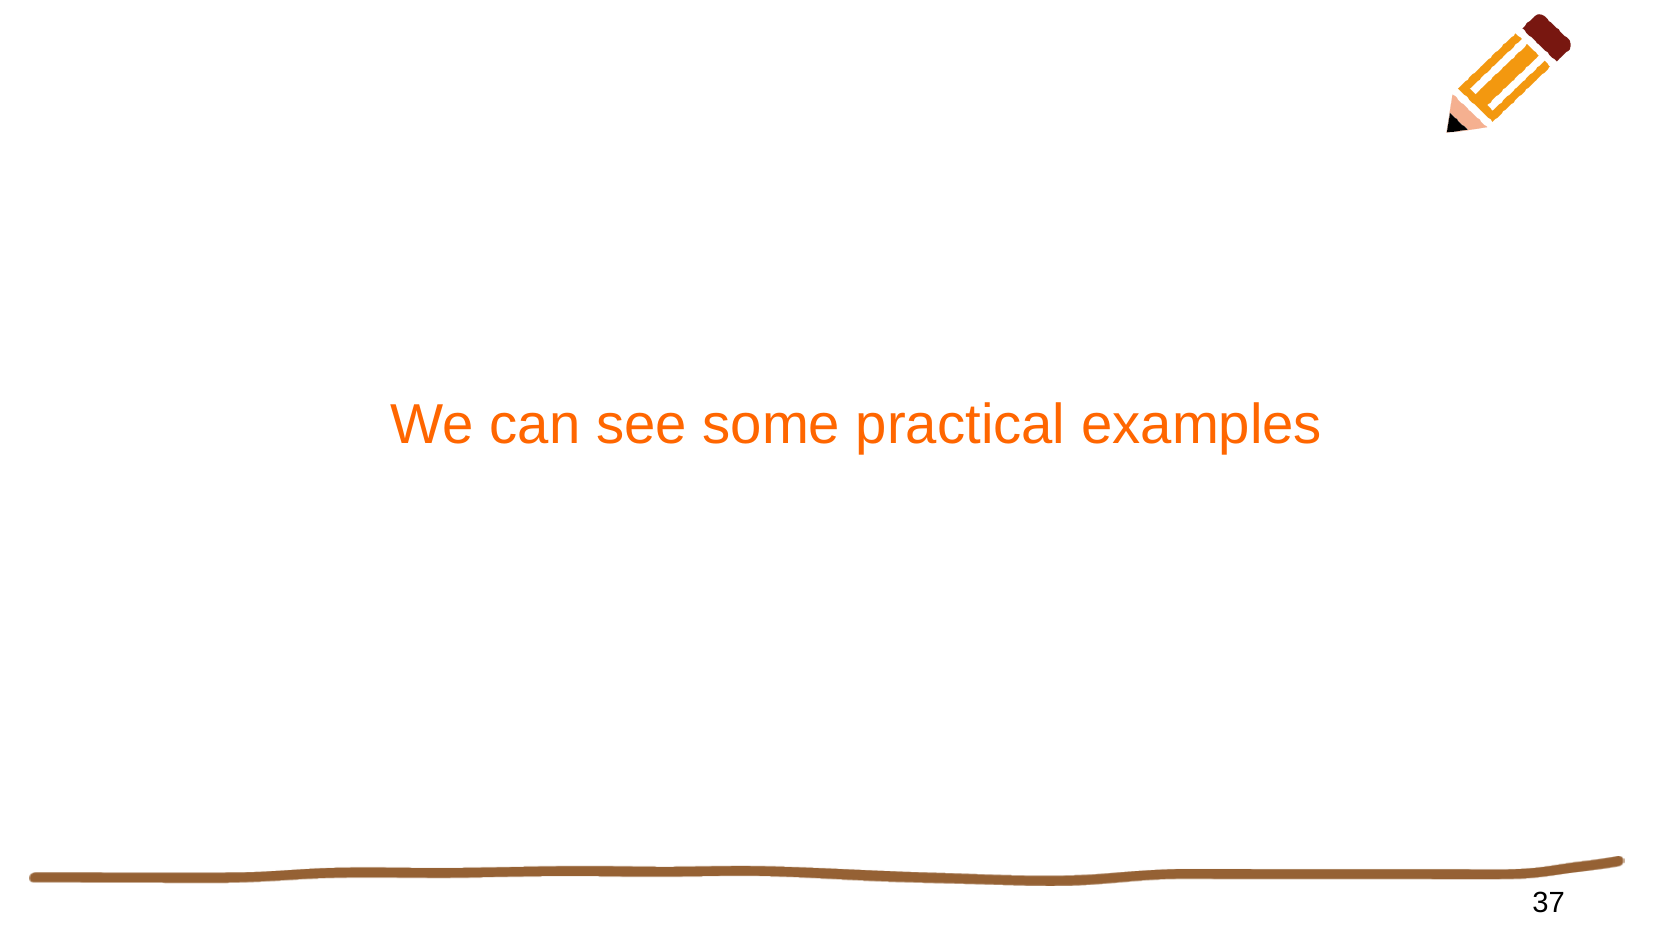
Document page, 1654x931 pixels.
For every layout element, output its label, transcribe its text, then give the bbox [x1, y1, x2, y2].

picture [1446, 14, 1571, 133]
title We can see some practical examples [177, 372, 1536, 476]
picture [29, 856, 1625, 886]
